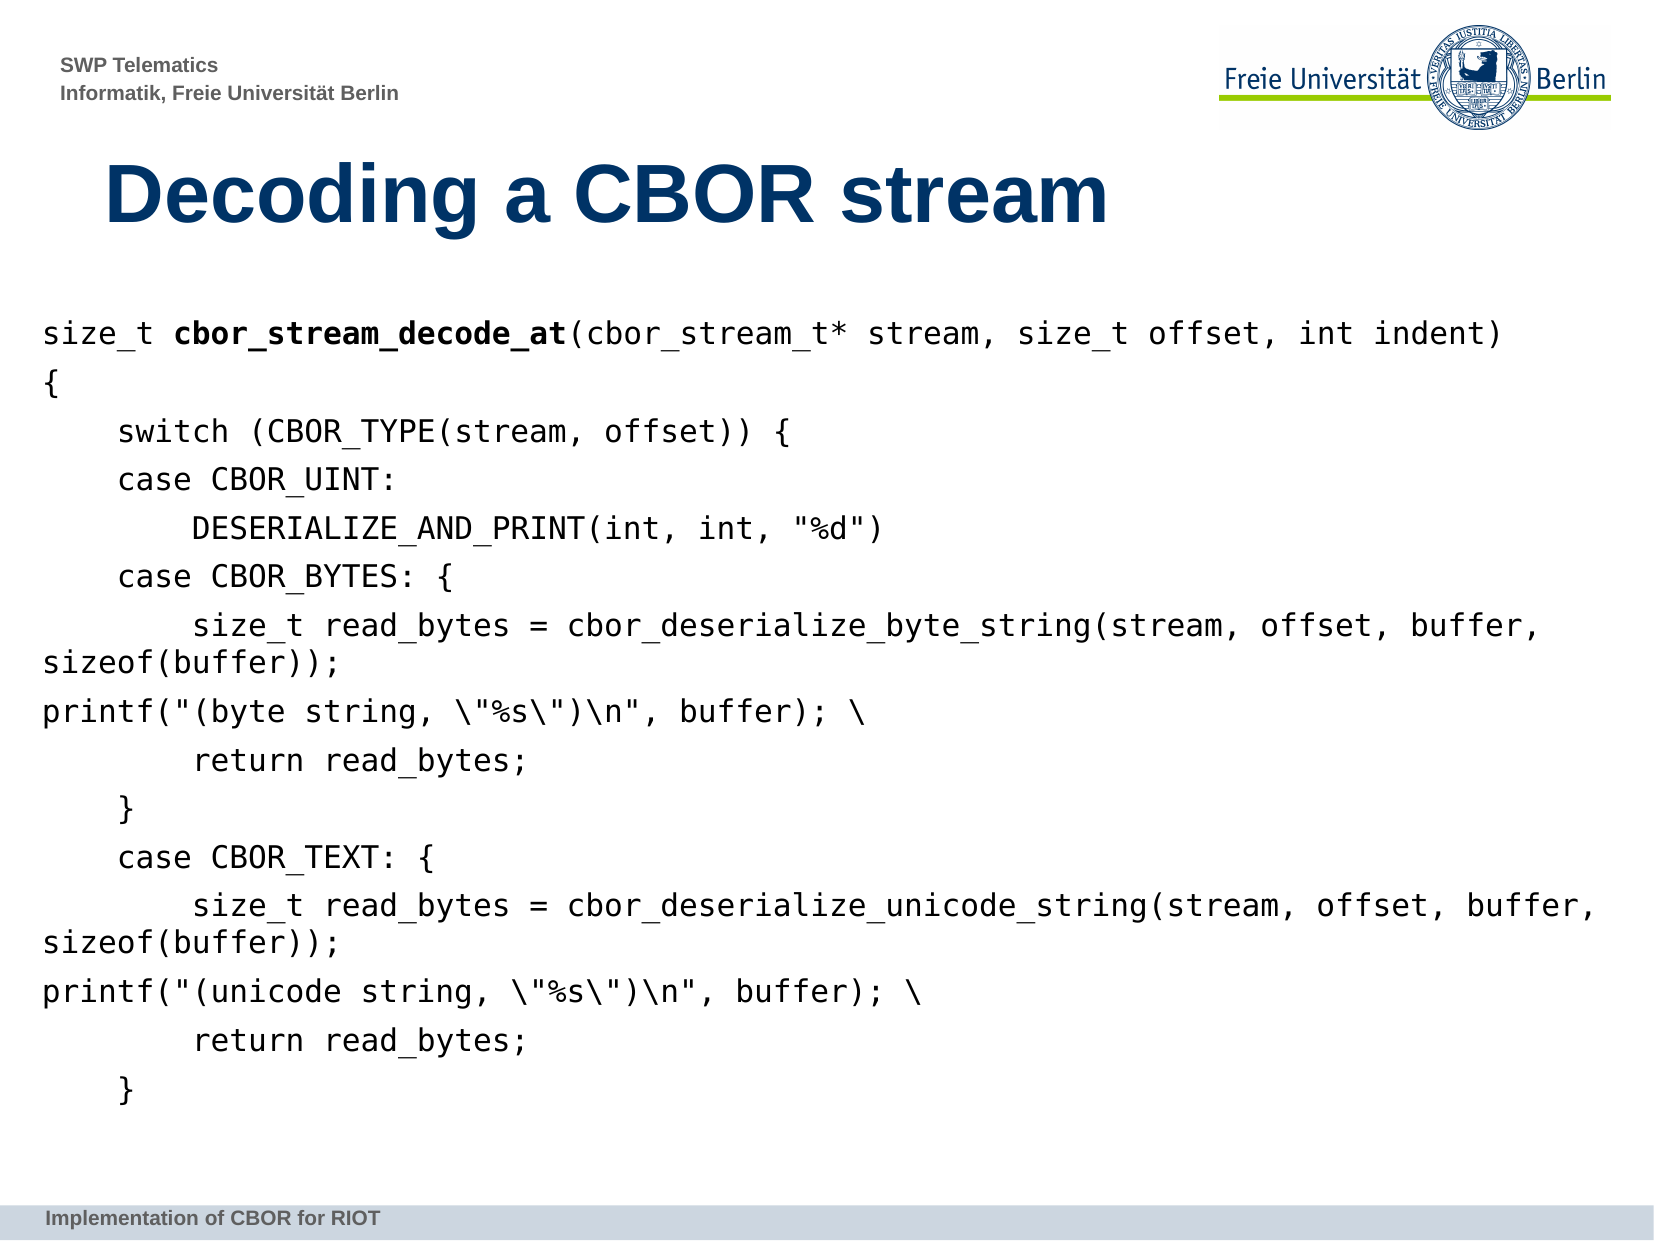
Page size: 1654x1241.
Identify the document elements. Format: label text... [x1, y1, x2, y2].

title Decoding a CBOR stream [45, 147, 1609, 260]
list size_t cbor_stream_decode_at(cbor_stream_t* stream, size_t offset, int indent) { switch (CBOR_TYPE(stream, offset)) { case CBOR_UINT: DESERIALIZE_AND_PRINT(int, int, "%d") case CBOR_BYTES: { size_t read_bytes = cbor_deserialize_byte_string(stream, offset, buffer, sizeof(buffer)); printf("(byte string, \"%s\")\n", buffer); \ return read_bytes; } case CBOR_TEXT: { size_t read_bytes = cbor_deserialize_unicode_string(stream, offset, buffer, sizeof(buffer)); printf("(unicode string, \"%s\")\n", buffer); \ return read_bytes; } [41, 315, 1606, 1156]
picture [1219, 25, 1611, 130]
